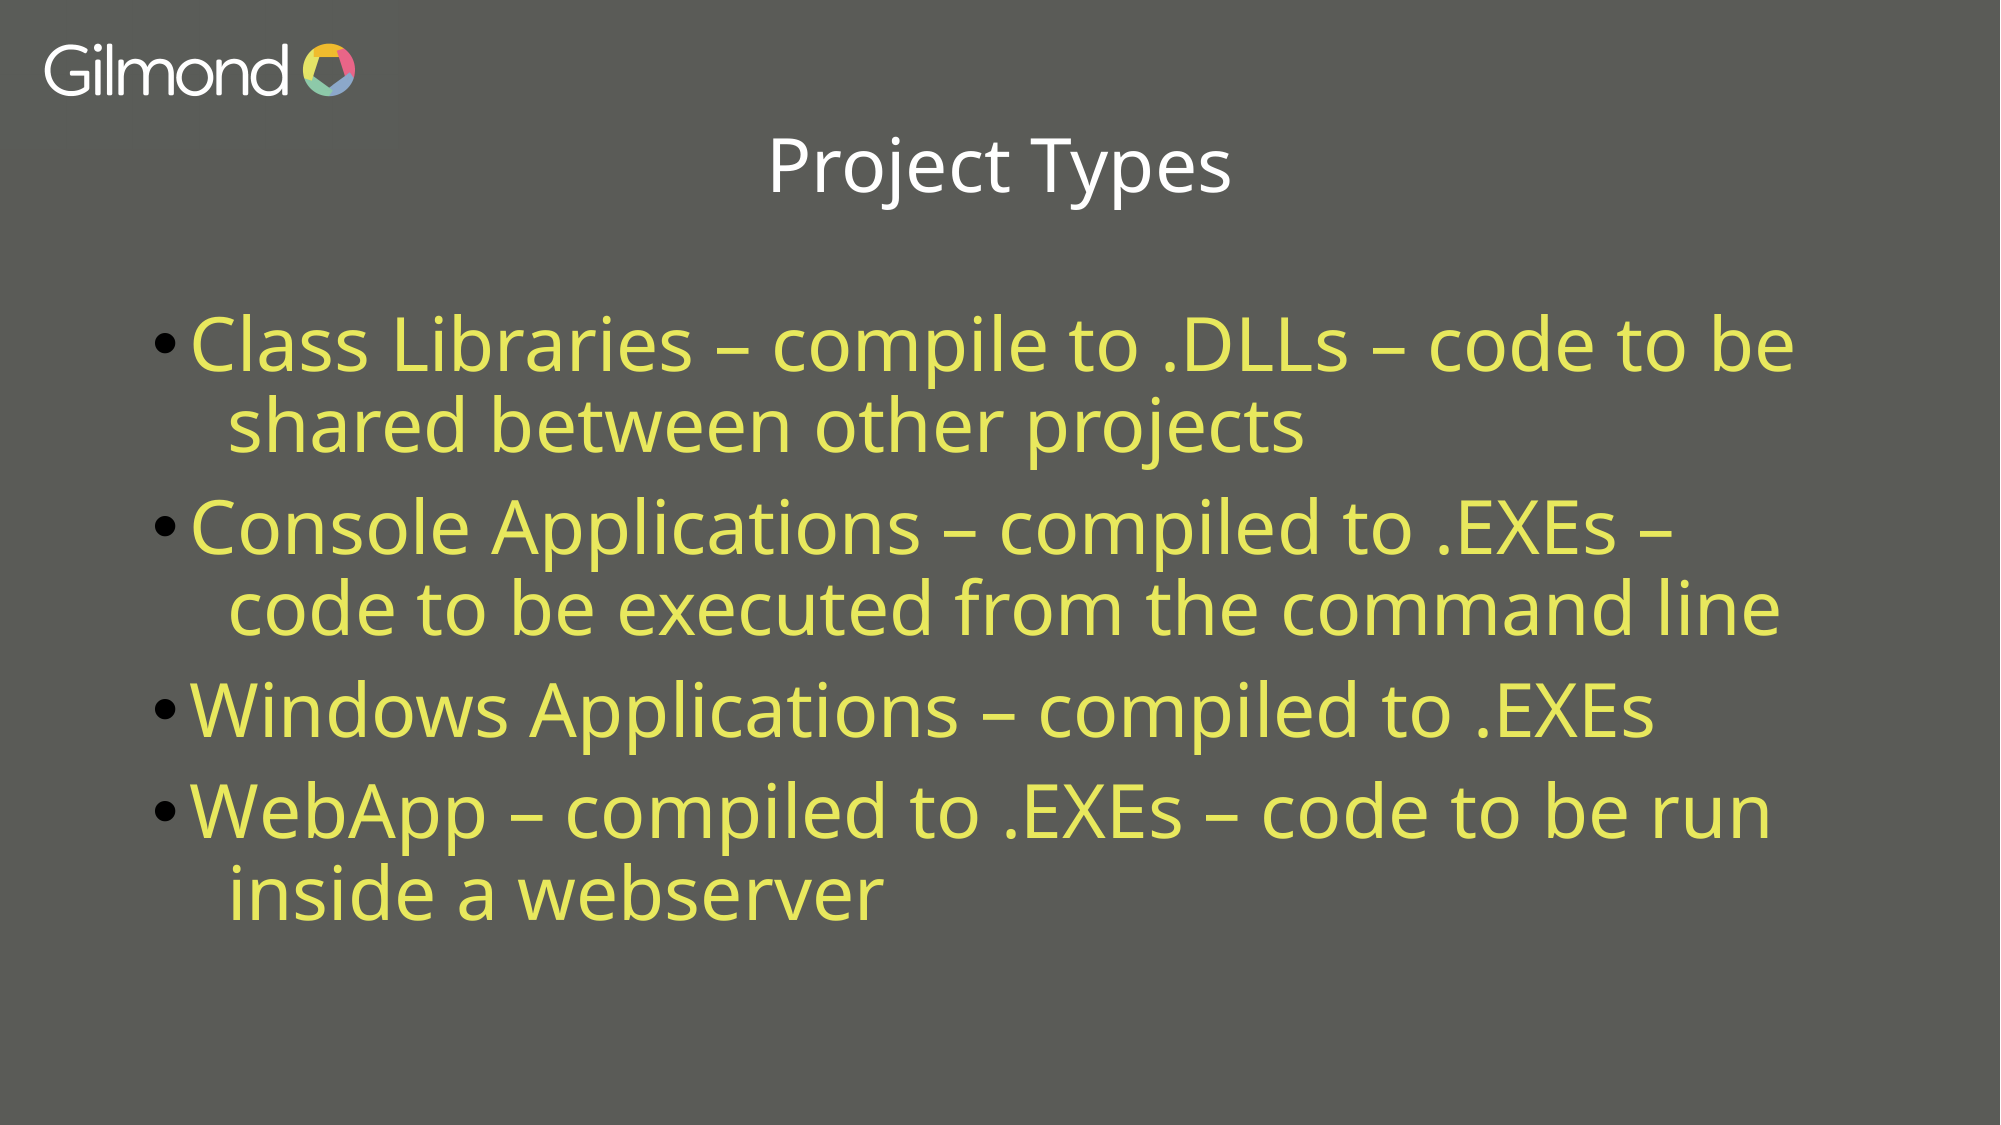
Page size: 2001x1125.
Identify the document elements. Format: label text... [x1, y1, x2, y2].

title Project Types [137, 59, 1863, 278]
list Class Libraries – compile to .DLLs – code to be shared between other projects Console Applications – compiled to .EXEs – code to be executed from the command line Windows Applications – compiled to .EXEs WebApp – compiled to .EXEs – code to be run inside a webserver [137, 299, 1863, 1014]
picture [0, 0, 399, 149]
